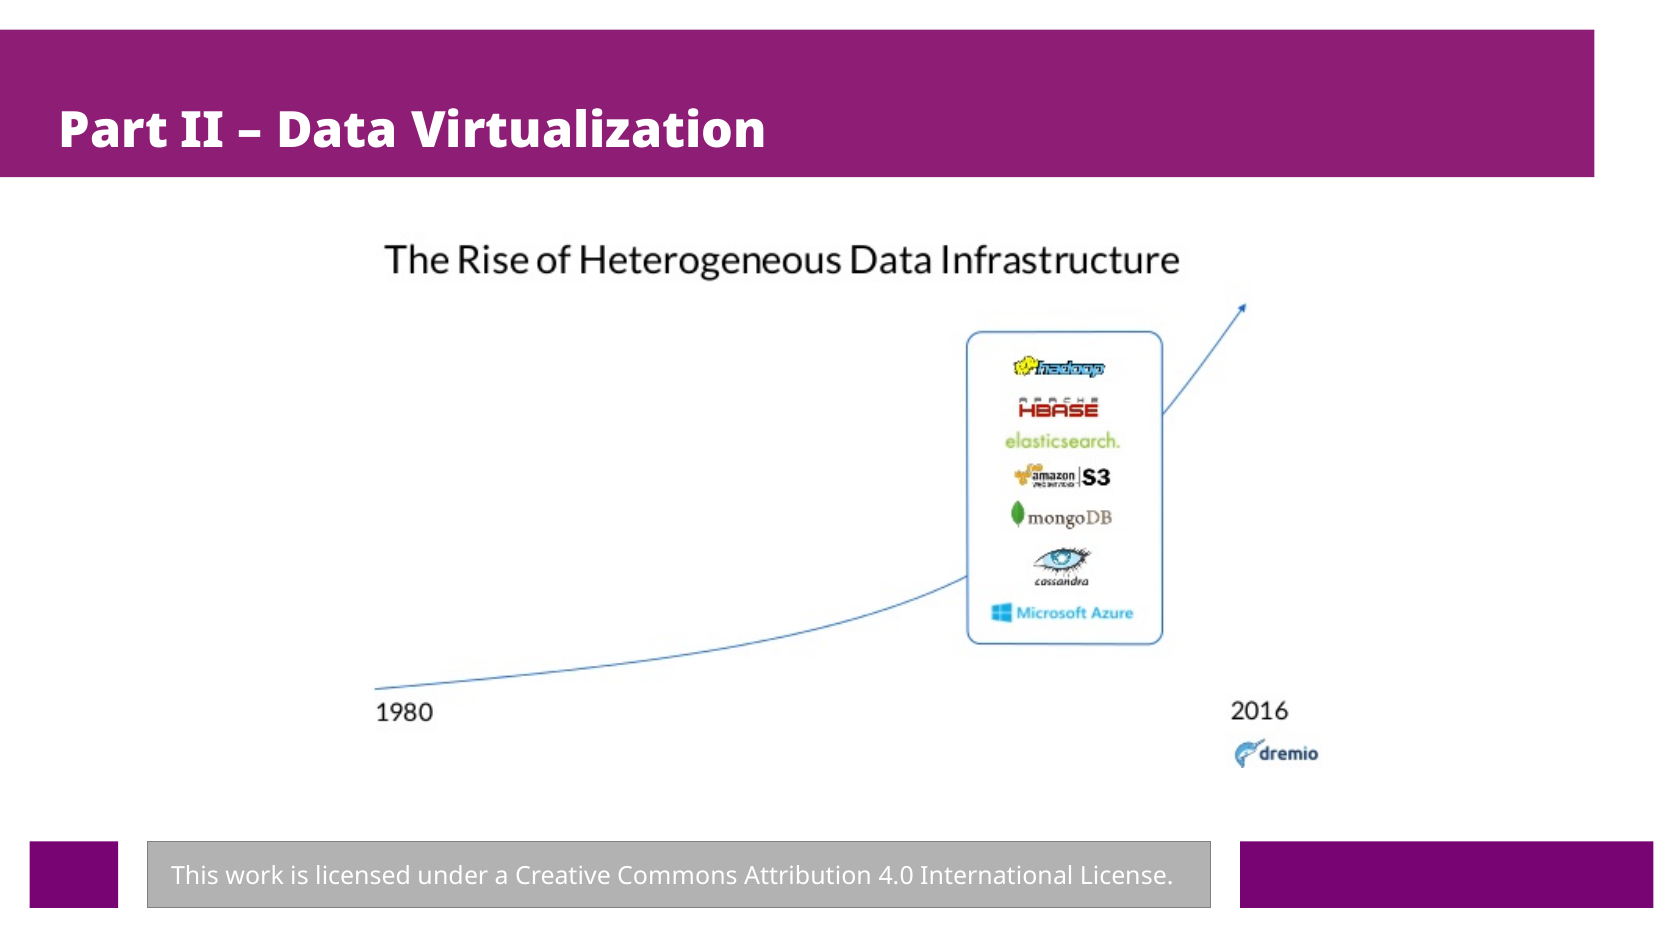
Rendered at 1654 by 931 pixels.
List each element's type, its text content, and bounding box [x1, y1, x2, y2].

picture [324, 207, 1323, 768]
title Part II – Data Virtualization [59, 44, 1595, 163]
